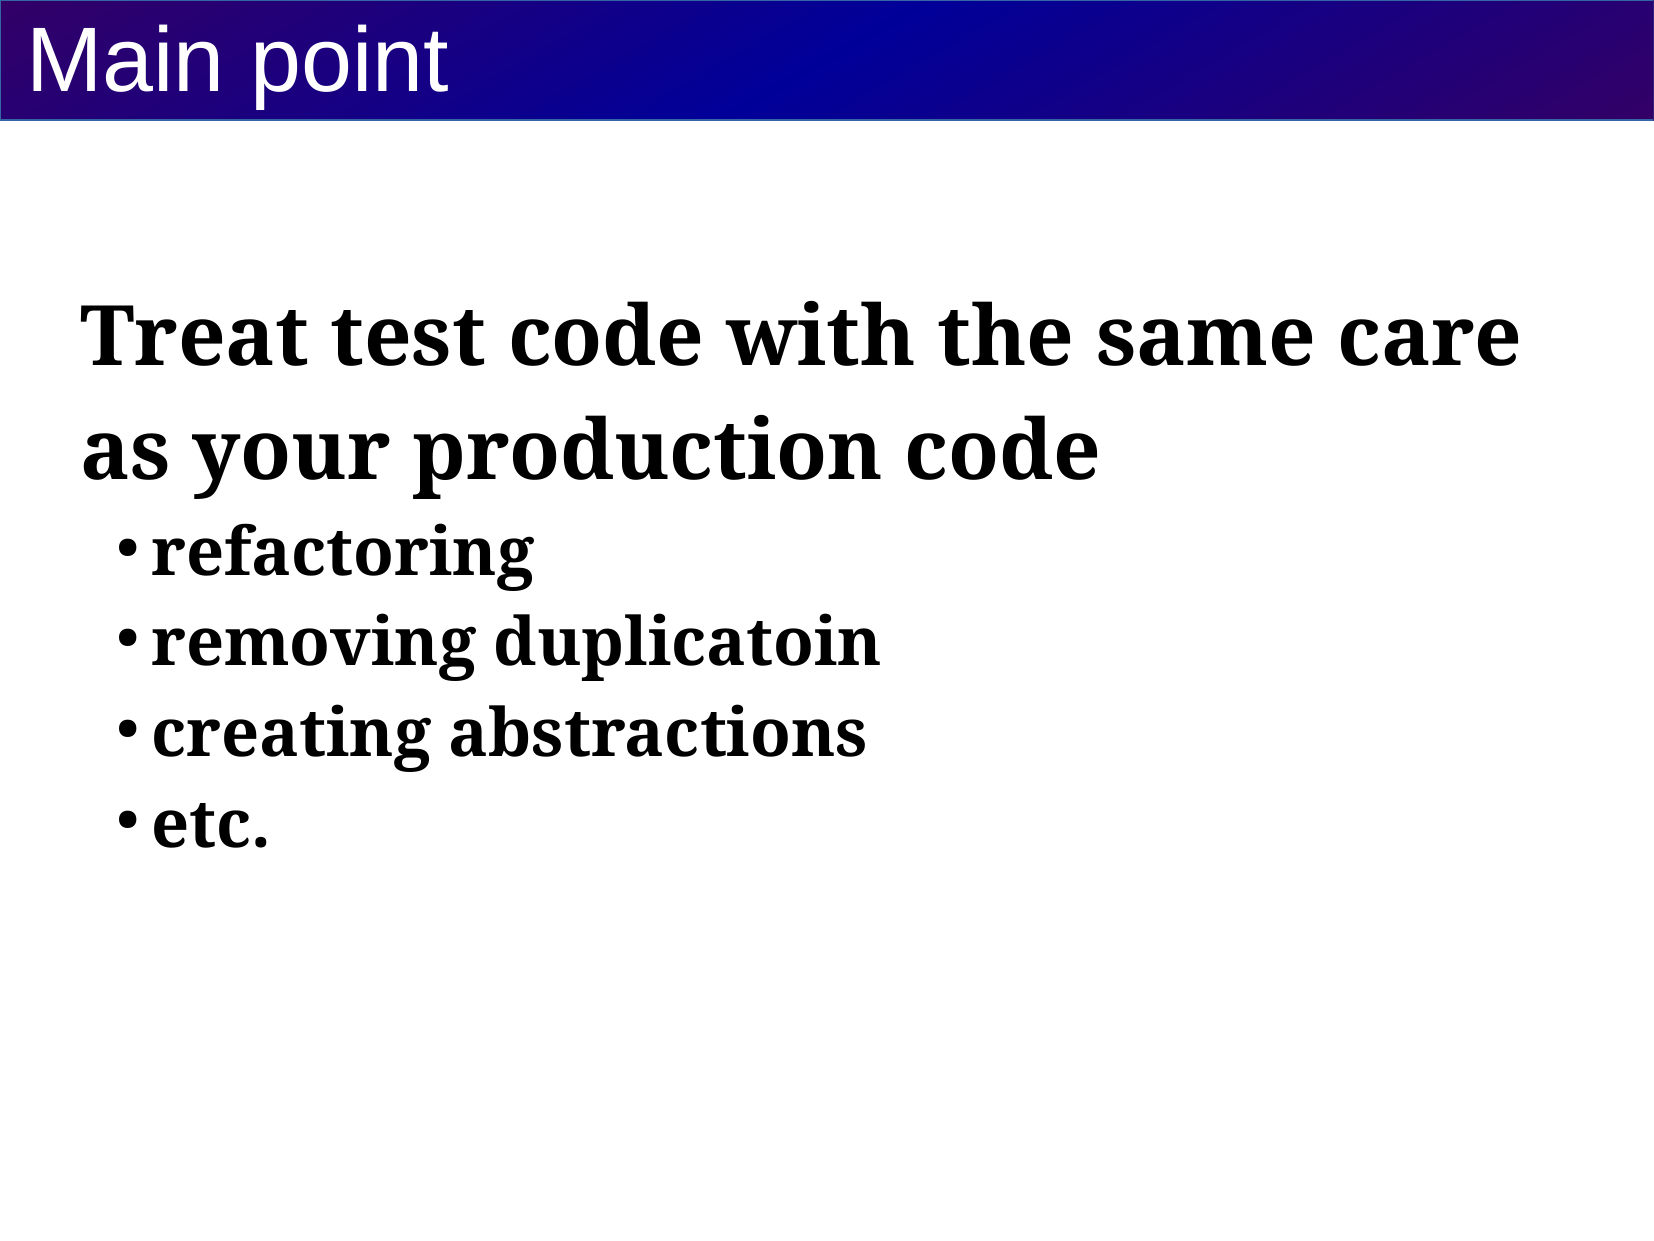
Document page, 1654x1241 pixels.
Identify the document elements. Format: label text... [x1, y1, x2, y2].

text_box Treat test code with the same care as your production code refactoring removing duplicatoin creating abstractions etc. [45, 276, 1591, 1036]
title Main point [0, 0, 1654, 121]
